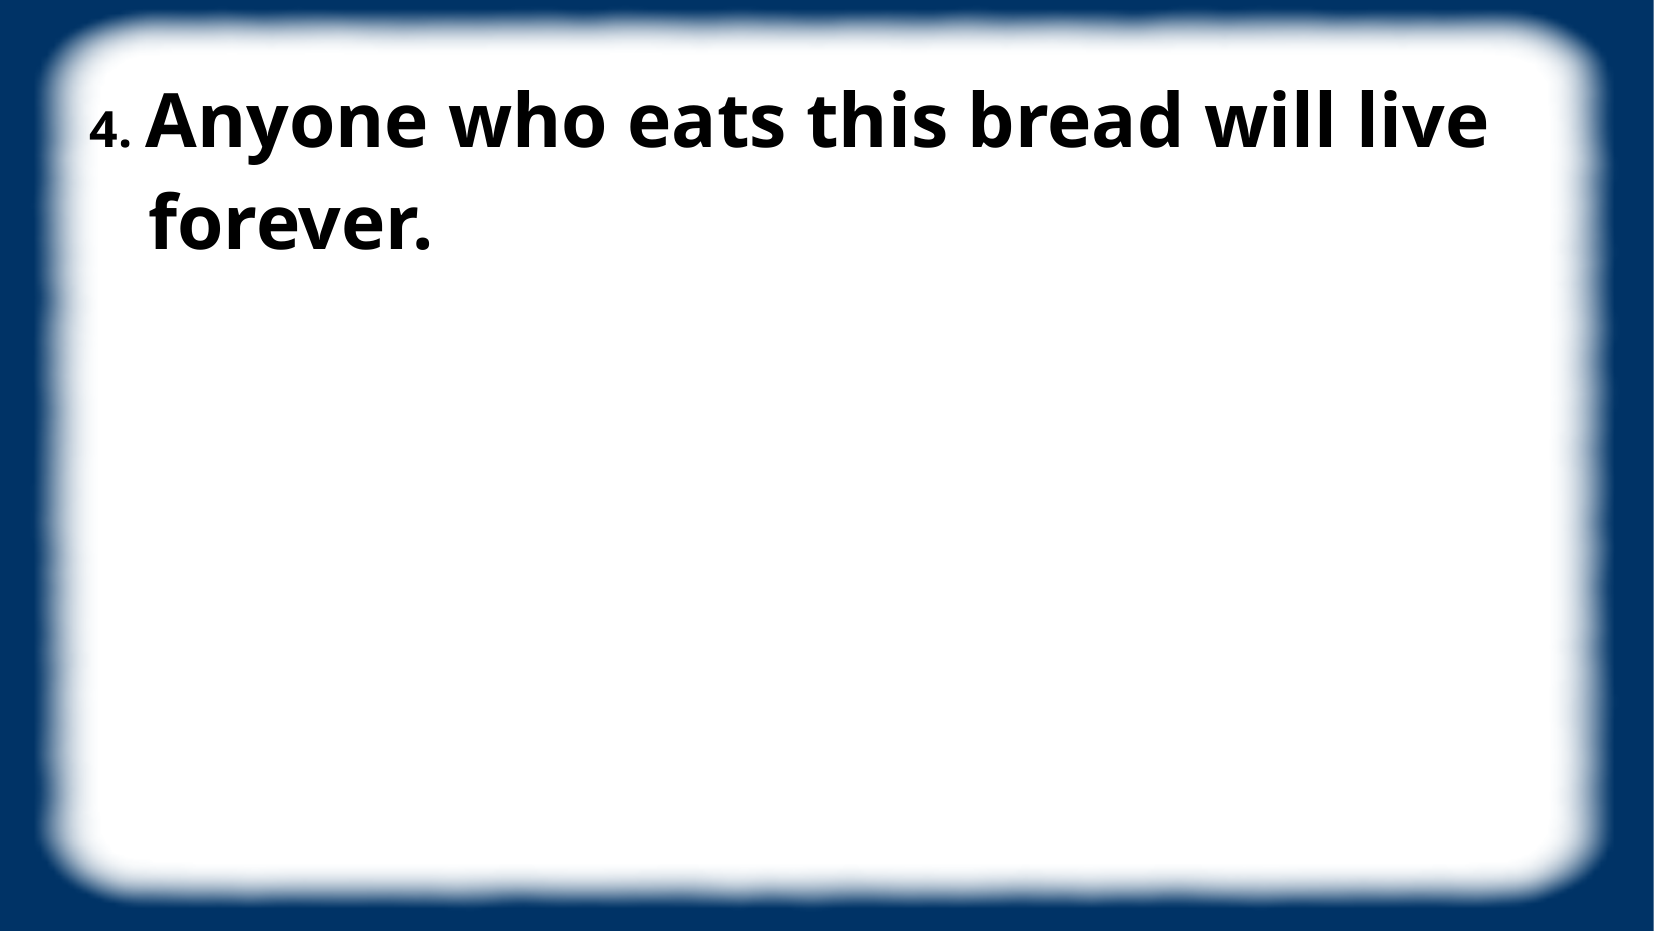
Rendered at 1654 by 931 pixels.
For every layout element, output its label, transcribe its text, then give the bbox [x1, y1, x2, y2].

picture [0, 0, 1654, 931]
text_box 4. Anyone who eats this bread will live forever. [75, 60, 1561, 286]
